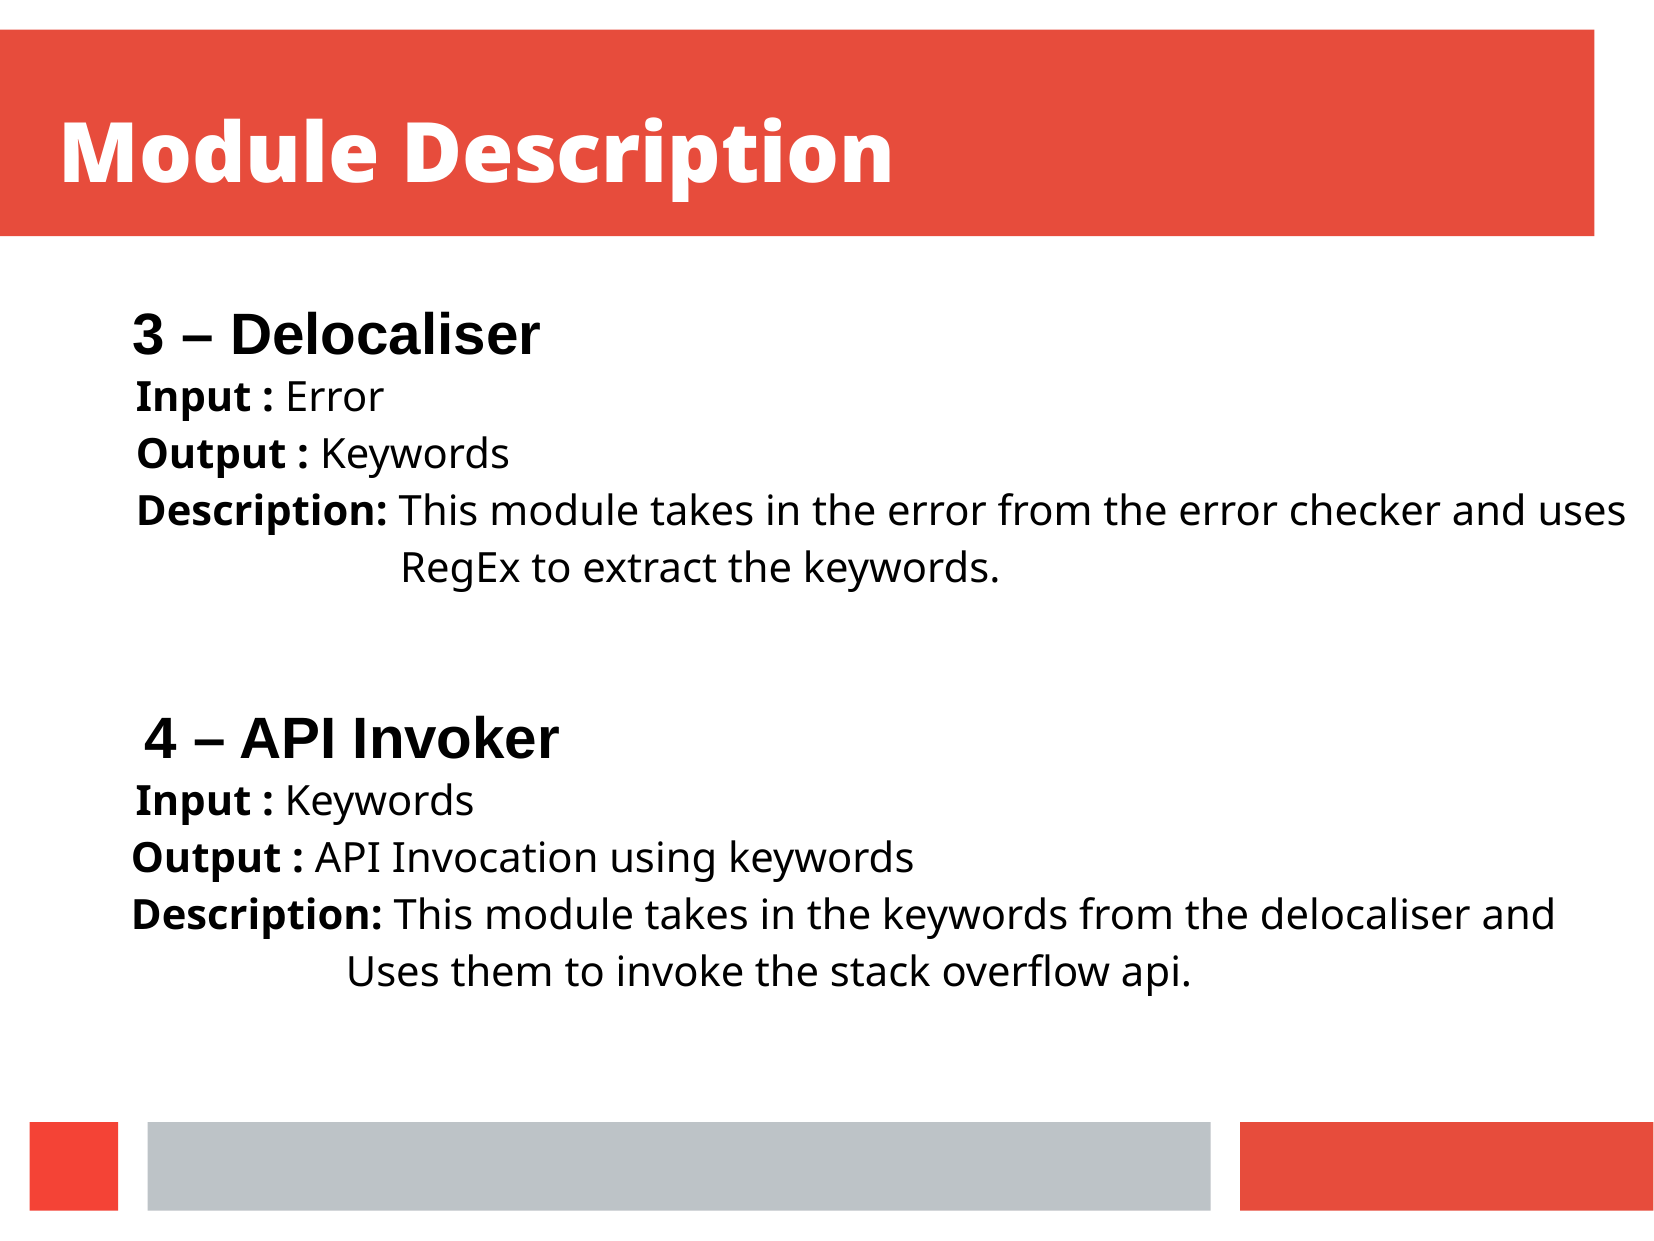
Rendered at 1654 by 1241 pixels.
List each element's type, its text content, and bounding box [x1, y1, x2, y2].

text_box 4 – API Invoker Input : Keywords Output : API Invocation using keywords Description: This module takes in the keywords from the delocaliser and Uses them to invoke the stack overflow api. [94, 698, 1566, 1018]
text_box 3 – Delocaliser Input : Error Output : Keywords Description: This module takes in the error from the error checker and uses RegEx to extract the keywords. [47, 294, 1620, 614]
title Module Description [59, 59, 1595, 207]
